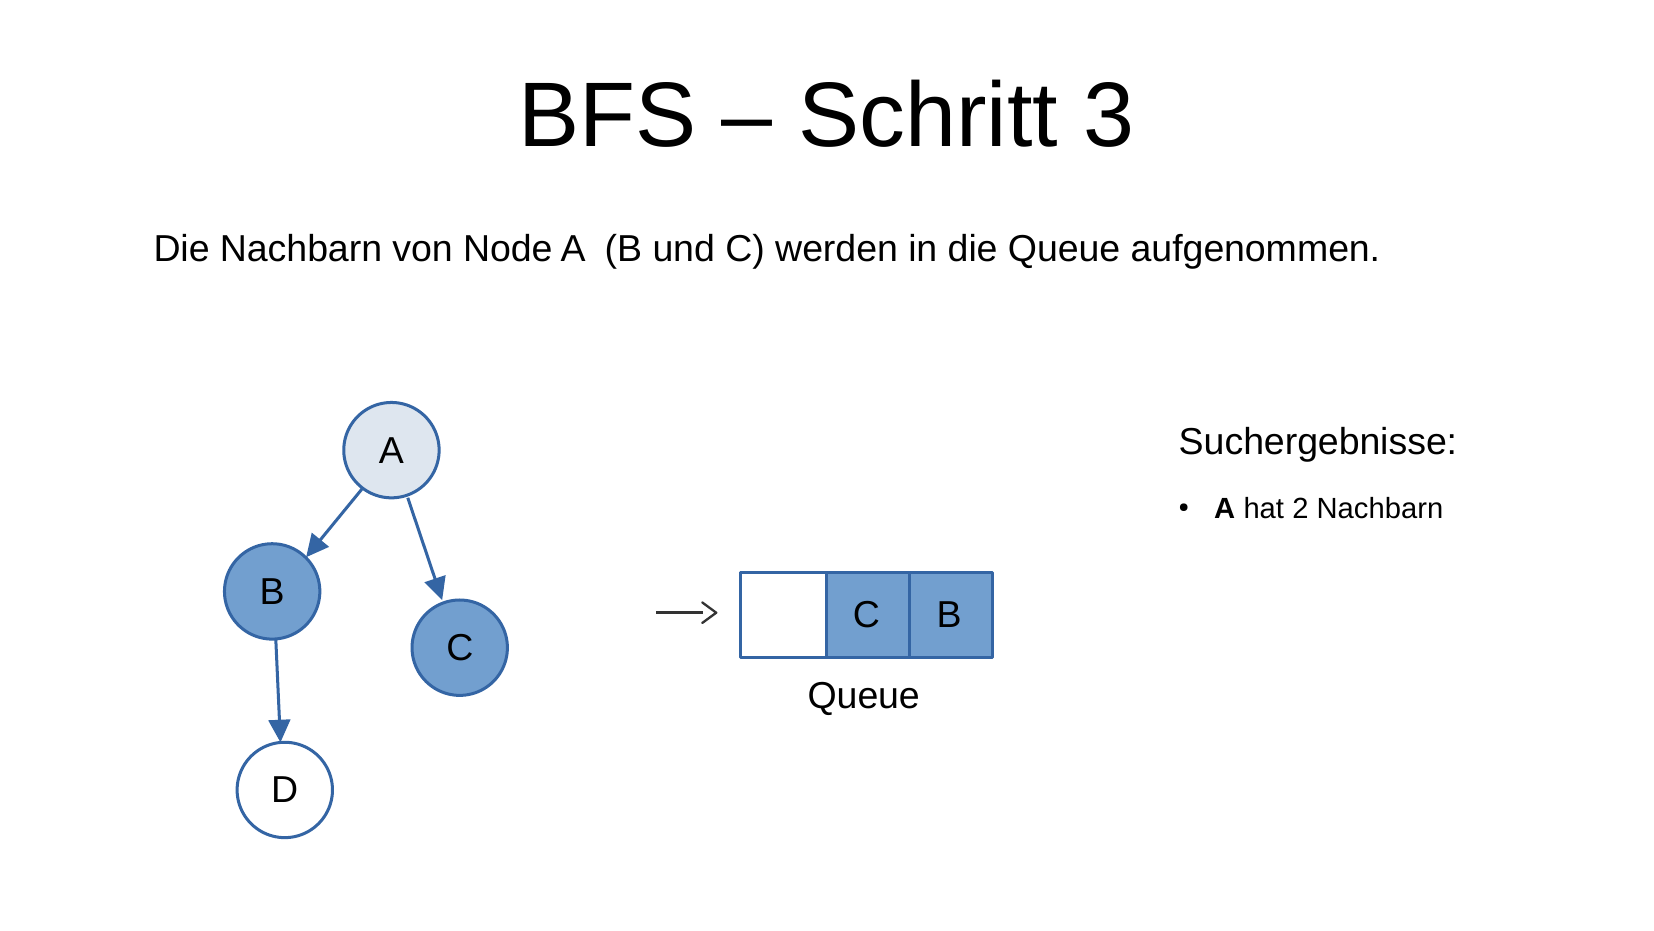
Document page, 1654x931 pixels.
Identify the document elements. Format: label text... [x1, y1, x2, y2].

text_box Suchergebnisse: [1164, 413, 1536, 476]
text_box B [224, 543, 320, 640]
title BFS – Schritt 3 [82, 37, 1571, 193]
text_box A [343, 402, 440, 498]
text_box D [237, 742, 333, 838]
text_box Queue [792, 667, 938, 730]
text_box C [412, 600, 508, 696]
list Die Nachbarn von Node A (B und C) werden in die Queue aufgenommen. [82, 227, 1571, 365]
text_box C [827, 572, 910, 658]
text_box [740, 572, 827, 658]
text_box B [910, 572, 993, 658]
text_box A hat 2 Nachbarn [1164, 484, 1497, 747]
